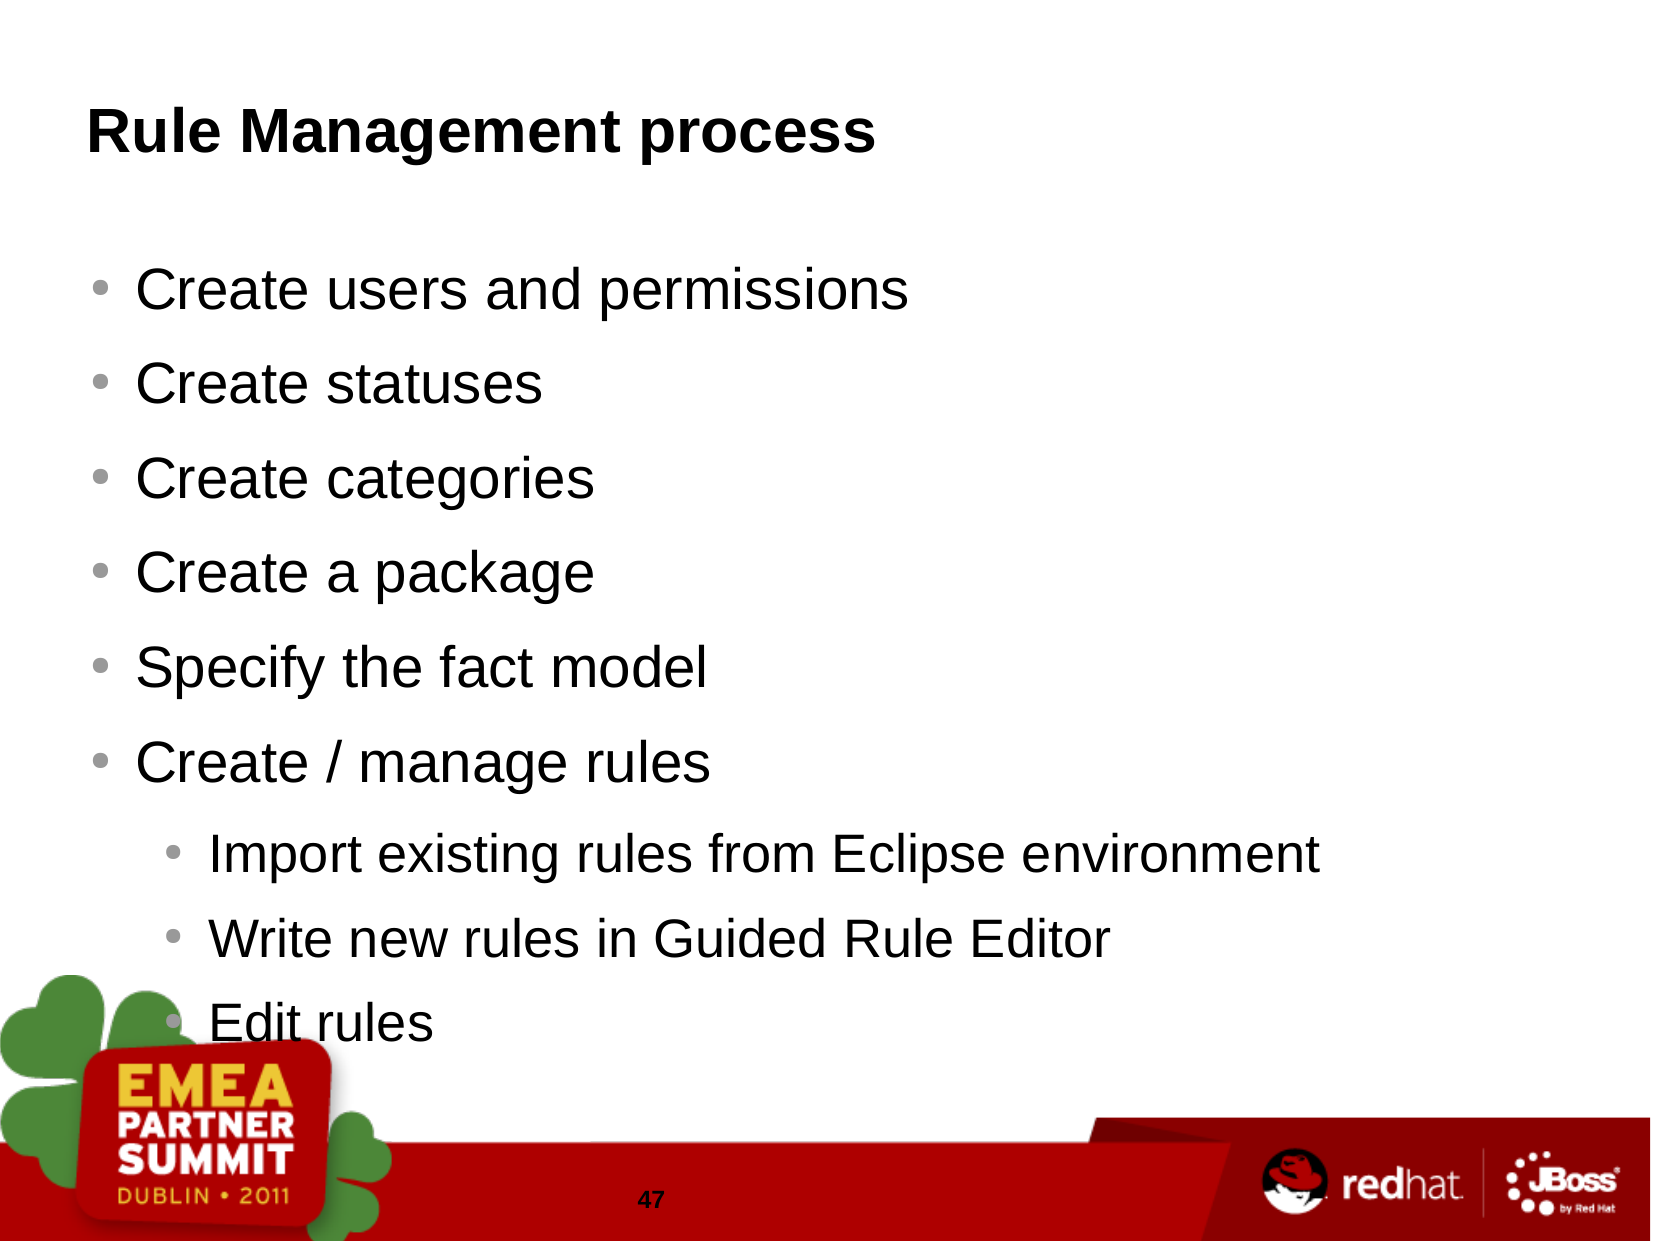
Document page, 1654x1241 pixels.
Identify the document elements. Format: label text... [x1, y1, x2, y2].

picture [0, 975, 1651, 1241]
list Create users and permissions Create statuses Create categories Create a package Specify the fact model Create / manage rules Import existing rules from Eclipse environment Write new rules in Guided Rule Editor Edit rules [75, 256, 1564, 1053]
title Rule Management process [86, 37, 1576, 226]
